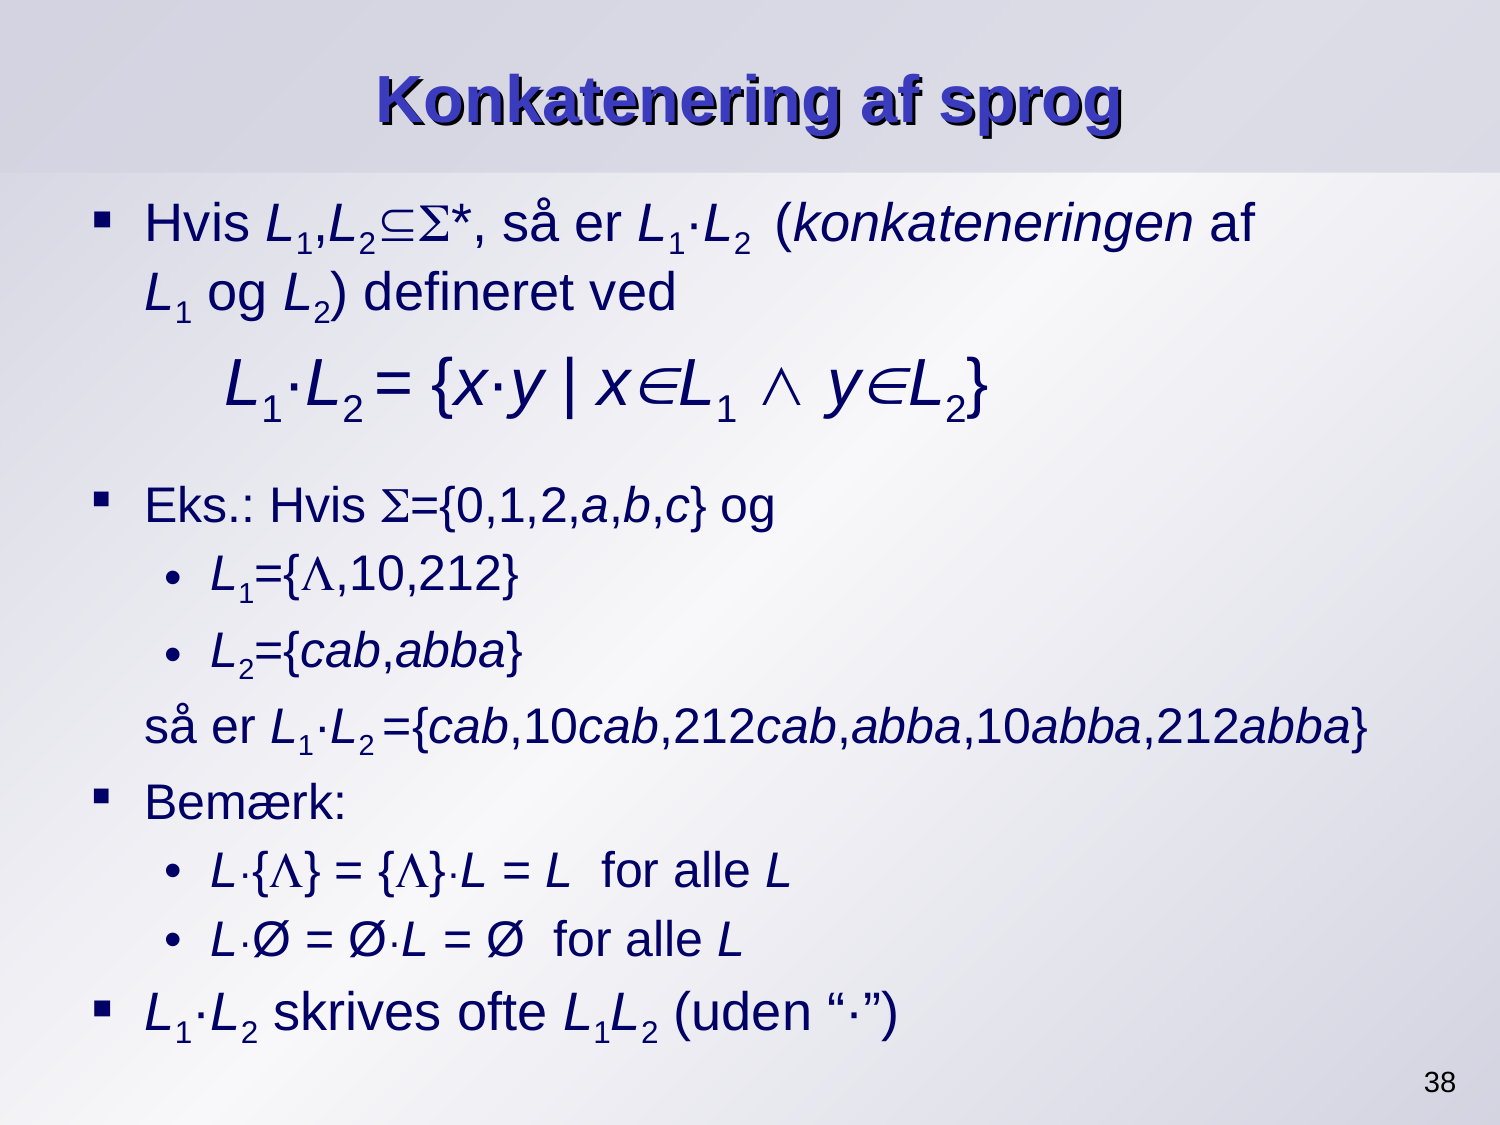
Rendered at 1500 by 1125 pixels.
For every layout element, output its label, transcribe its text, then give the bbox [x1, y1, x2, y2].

list Hvis L1,L2⊆Σ*, så er L1·L2 (konkateneringen af L1 og L2) defineret ved L1·L2 = {x·y | x∈L1 ∧ y∈L2} Eks.: Hvis Σ={0,1,2,a,b,c} og L1={Λ,10,212} L2={cab,abba} så er L1·L2 ={cab,10cab,212cab,abba,10abba,212abba} Bemærk: L·{Λ} = {Λ}·L = L for alle L L·Ø = Ø·L = Ø for alle L L1·L2 skrives ofte L1L2 (uden “·”) [74, 184, 1459, 1111]
title Konkatenering af sprog [75, 24, 1426, 174]
